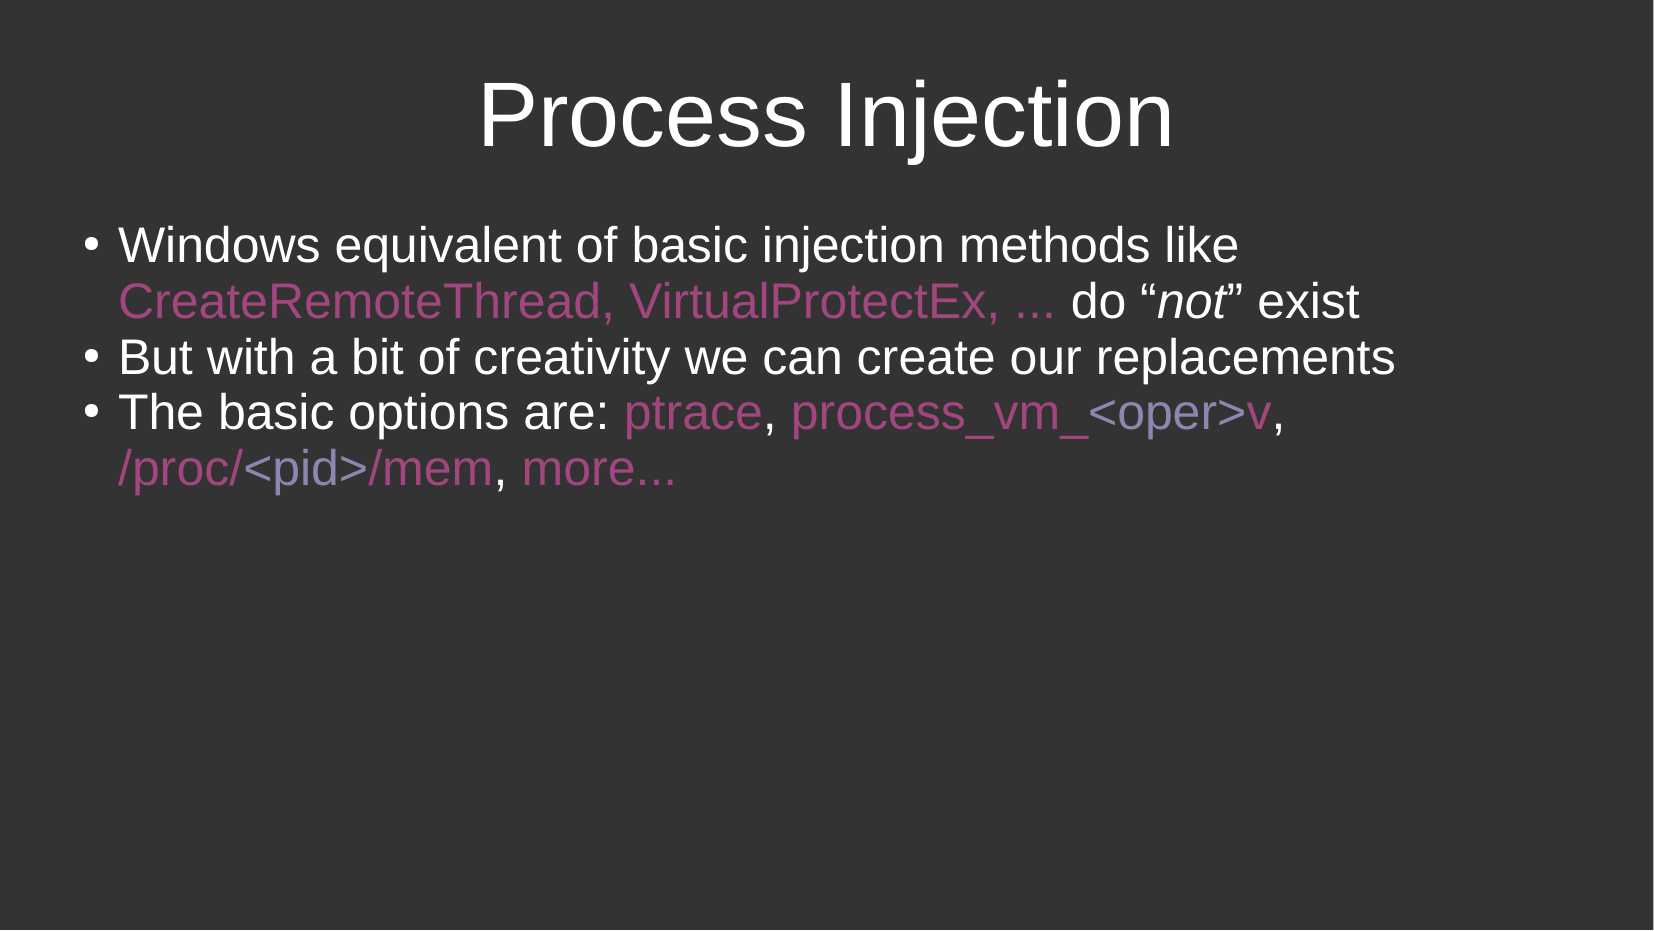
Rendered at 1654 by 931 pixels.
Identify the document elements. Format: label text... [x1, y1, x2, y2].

subtitle Windows equivalent of basic injection methods like CreateRemoteThread, VirtualProtectEx, ... do “not” exist But with a bit of creativity we can create our replacements The basic options are: ptrace, process_vm_<oper>v, /proc/<pid>/mem, more... [82, 217, 1571, 758]
title Process Injection [82, 37, 1571, 193]
